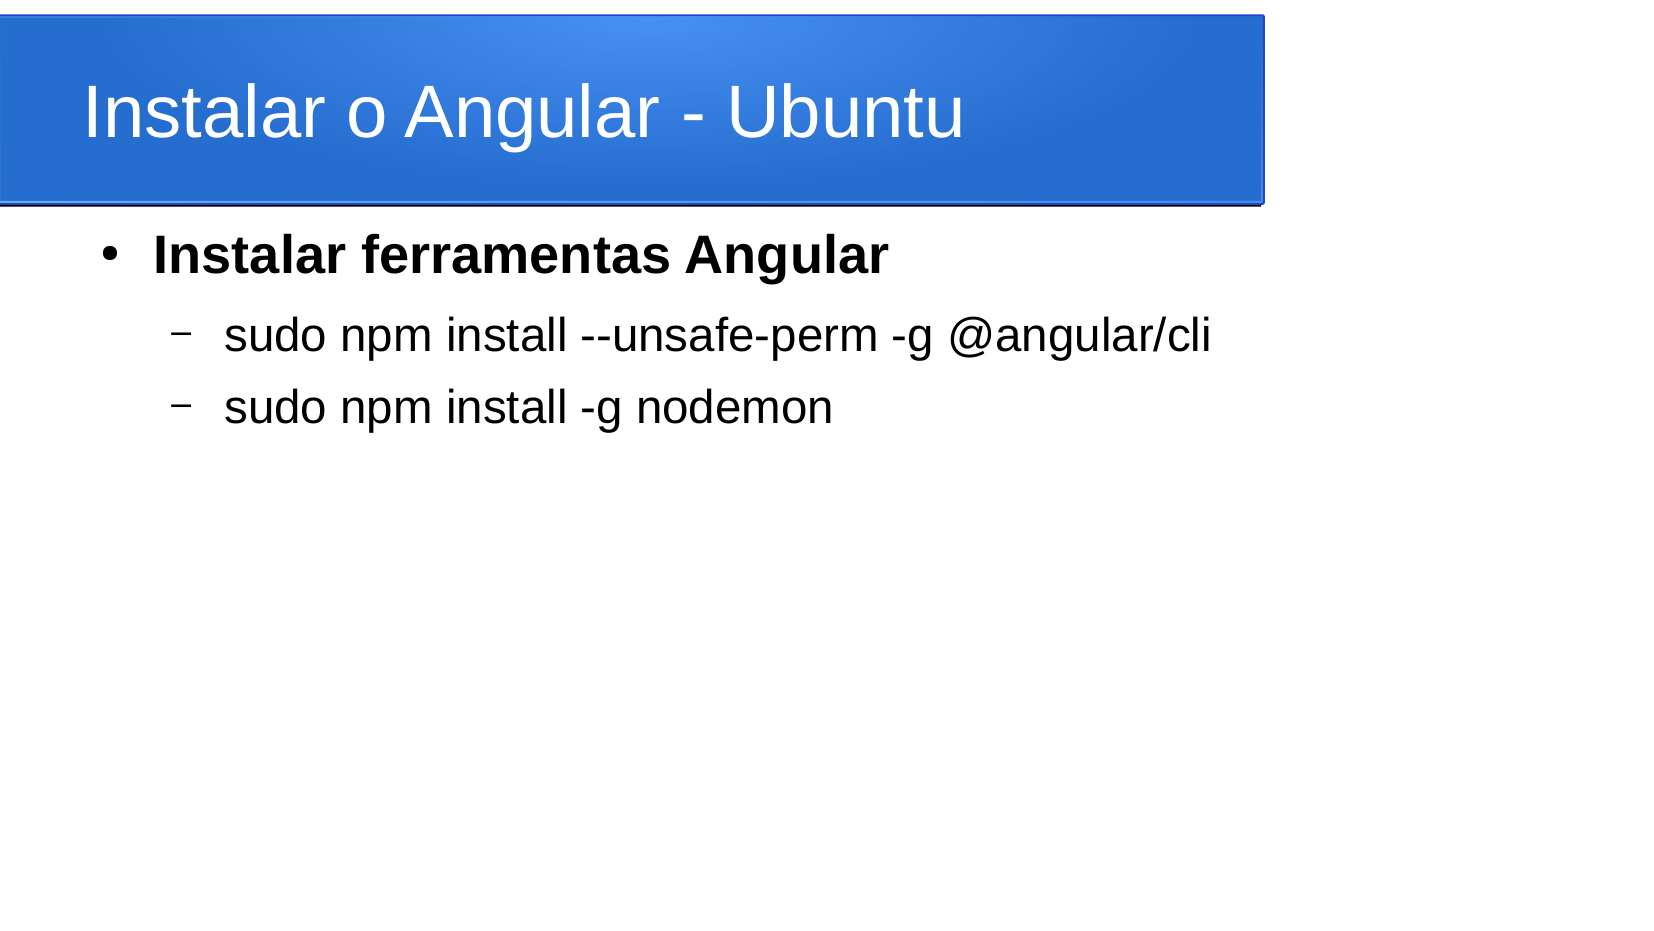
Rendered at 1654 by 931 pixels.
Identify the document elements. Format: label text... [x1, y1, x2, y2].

list Instalar ferramentas Angular sudo npm install --unsafe-perm -g @angular/cli sudo npm install -g nodemon [82, 224, 1571, 764]
title Instalar o Angular - Ubuntu [82, 35, 1235, 189]
